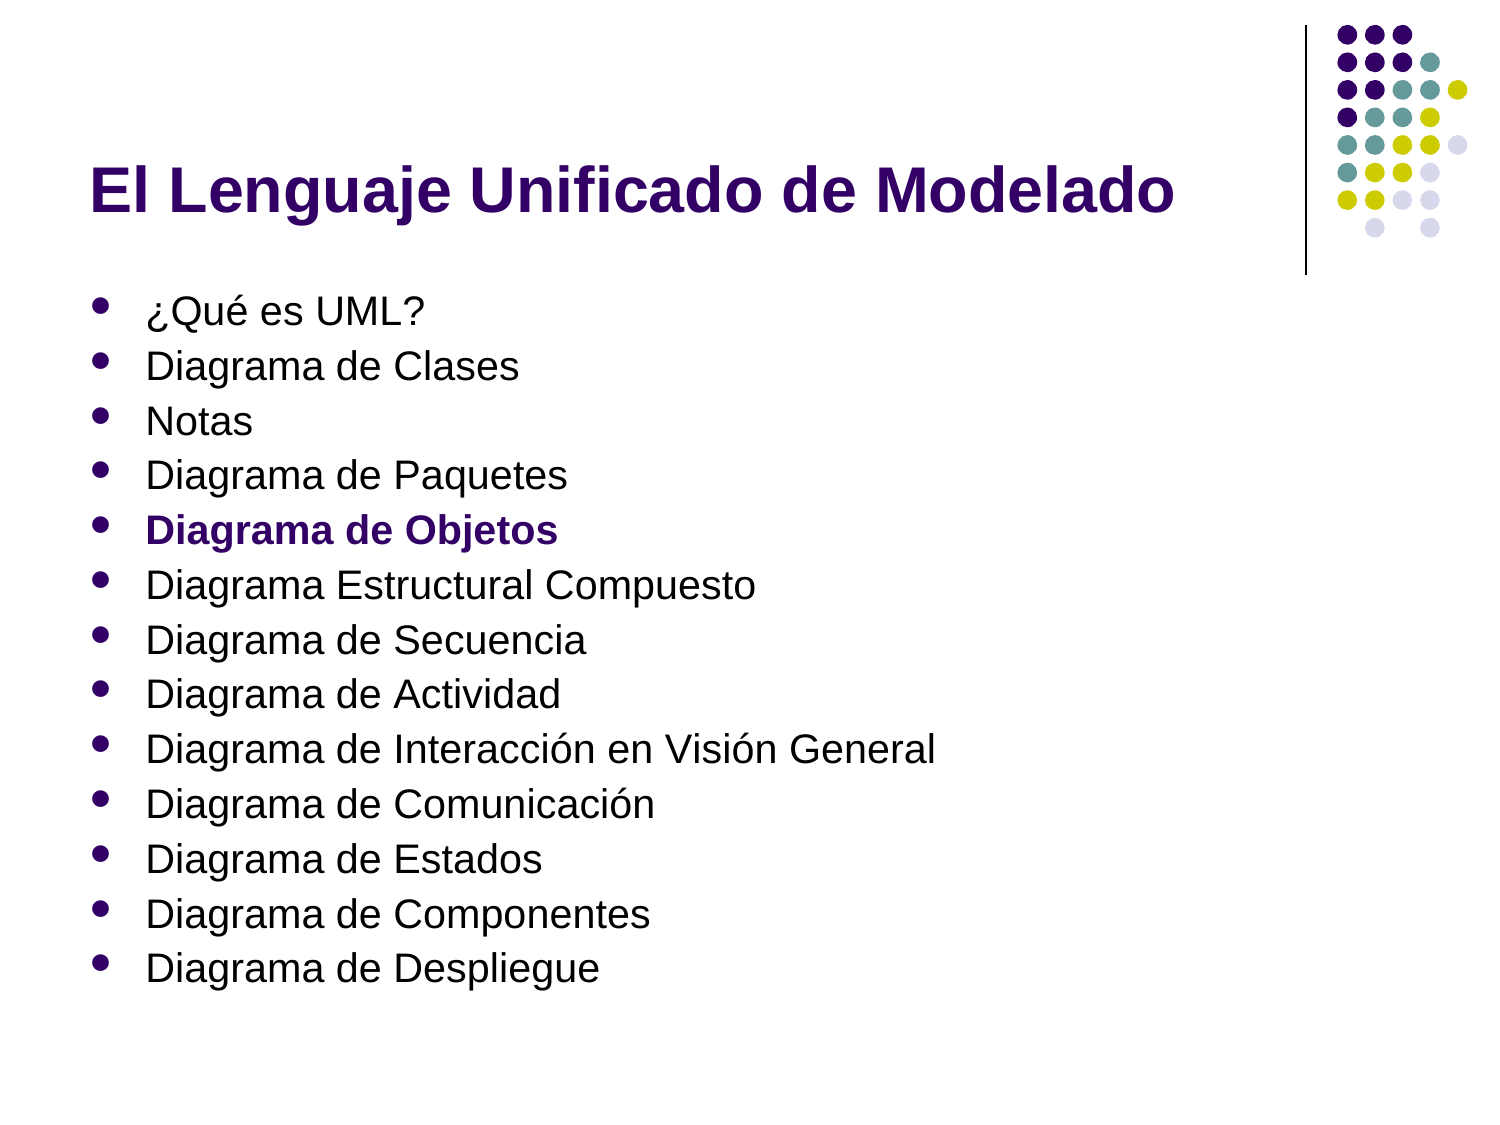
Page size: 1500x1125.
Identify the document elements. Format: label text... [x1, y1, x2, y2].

title El Lenguaje Unificado de Modelado [74, 20, 1313, 233]
list ¿Qué es UML? Diagrama de Clases Notas Diagrama de Paquetes Diagrama de Objetos Diagrama Estructural Compuesto Diagrama de Secuencia Diagrama de Actividad Diagrama de Interacción en Visión General Diagrama de Comunicación Diagrama de Estados Diagrama de Componentes Diagrama de Despliegue [75, 282, 1426, 1006]
